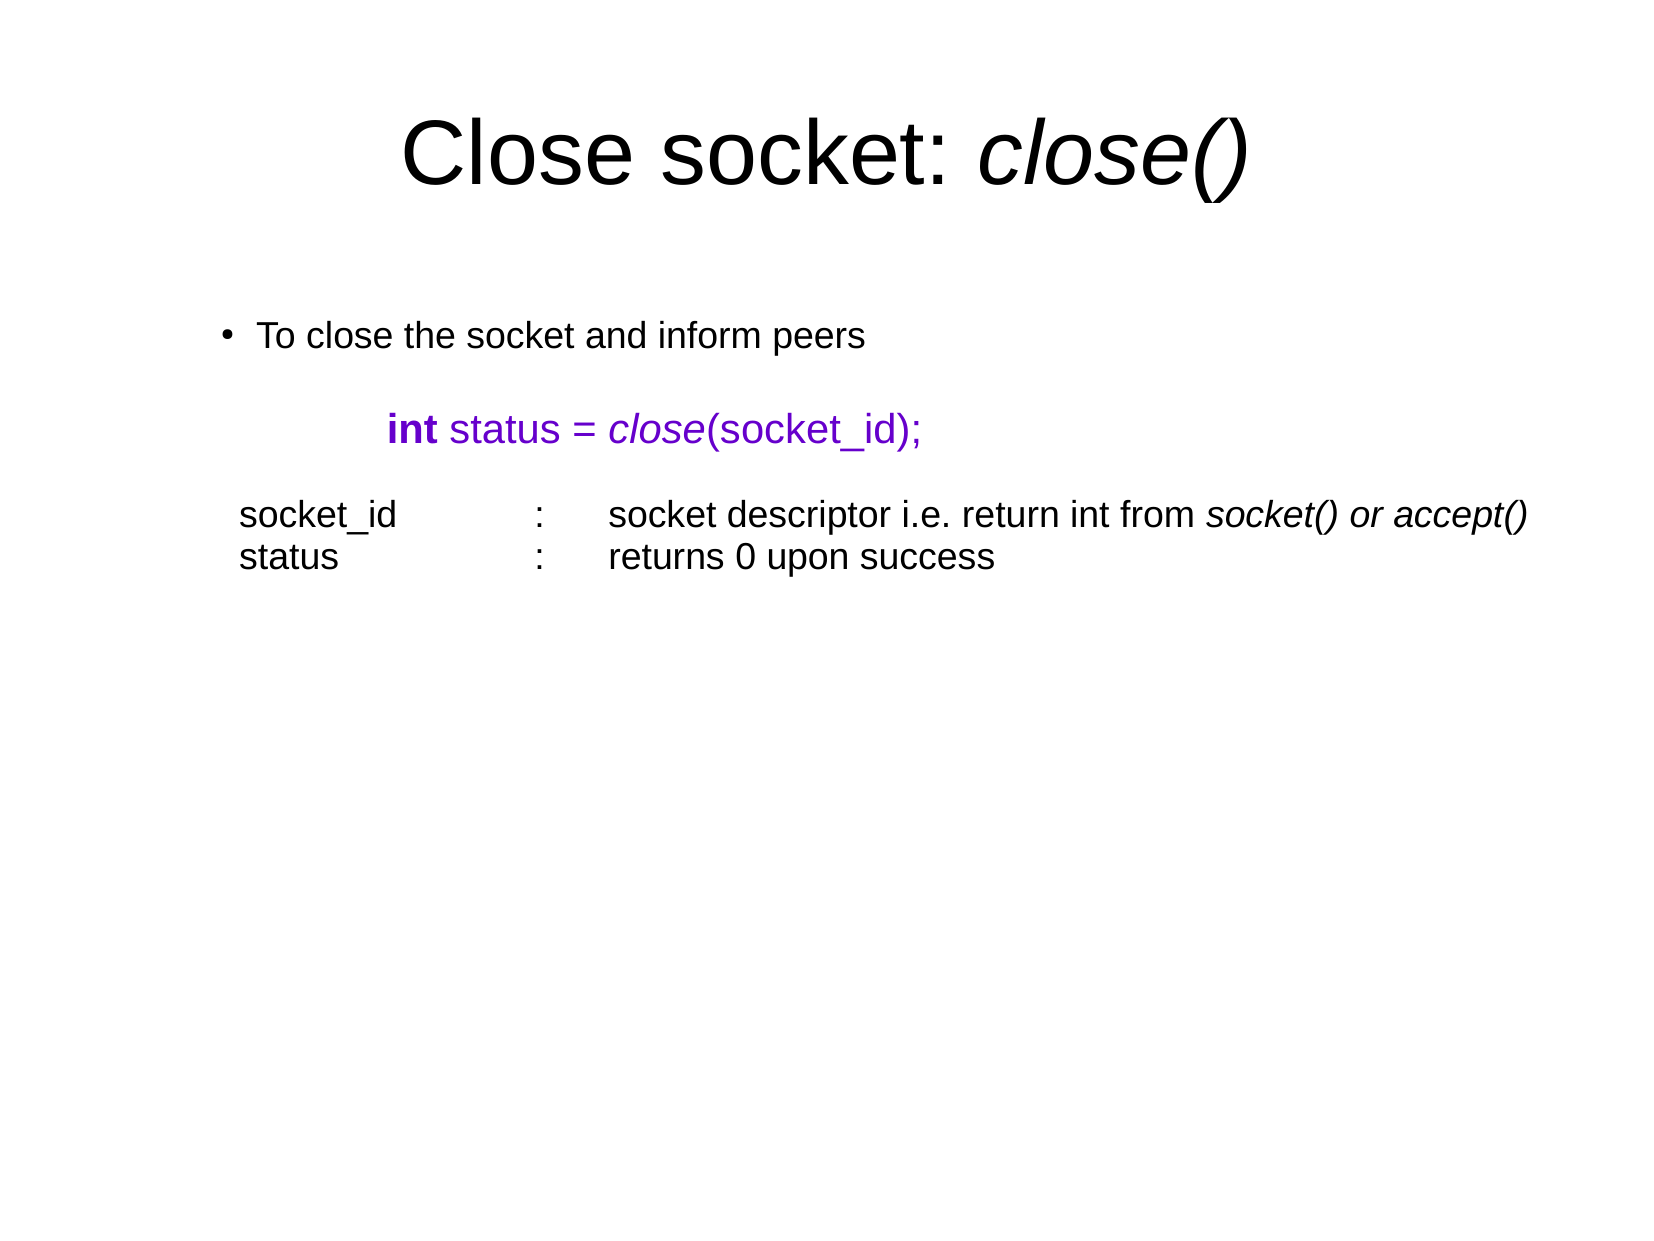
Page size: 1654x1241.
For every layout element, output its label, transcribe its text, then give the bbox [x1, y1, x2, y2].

text_box int status = close(socket_id); socket_id : socket descriptor i.e. return int from socket() or accept() status : returns 0 upon success [224, 397, 1654, 847]
text_box To close the socket and inform peers [206, 307, 881, 398]
title Close socket: close() [82, 49, 1571, 257]
